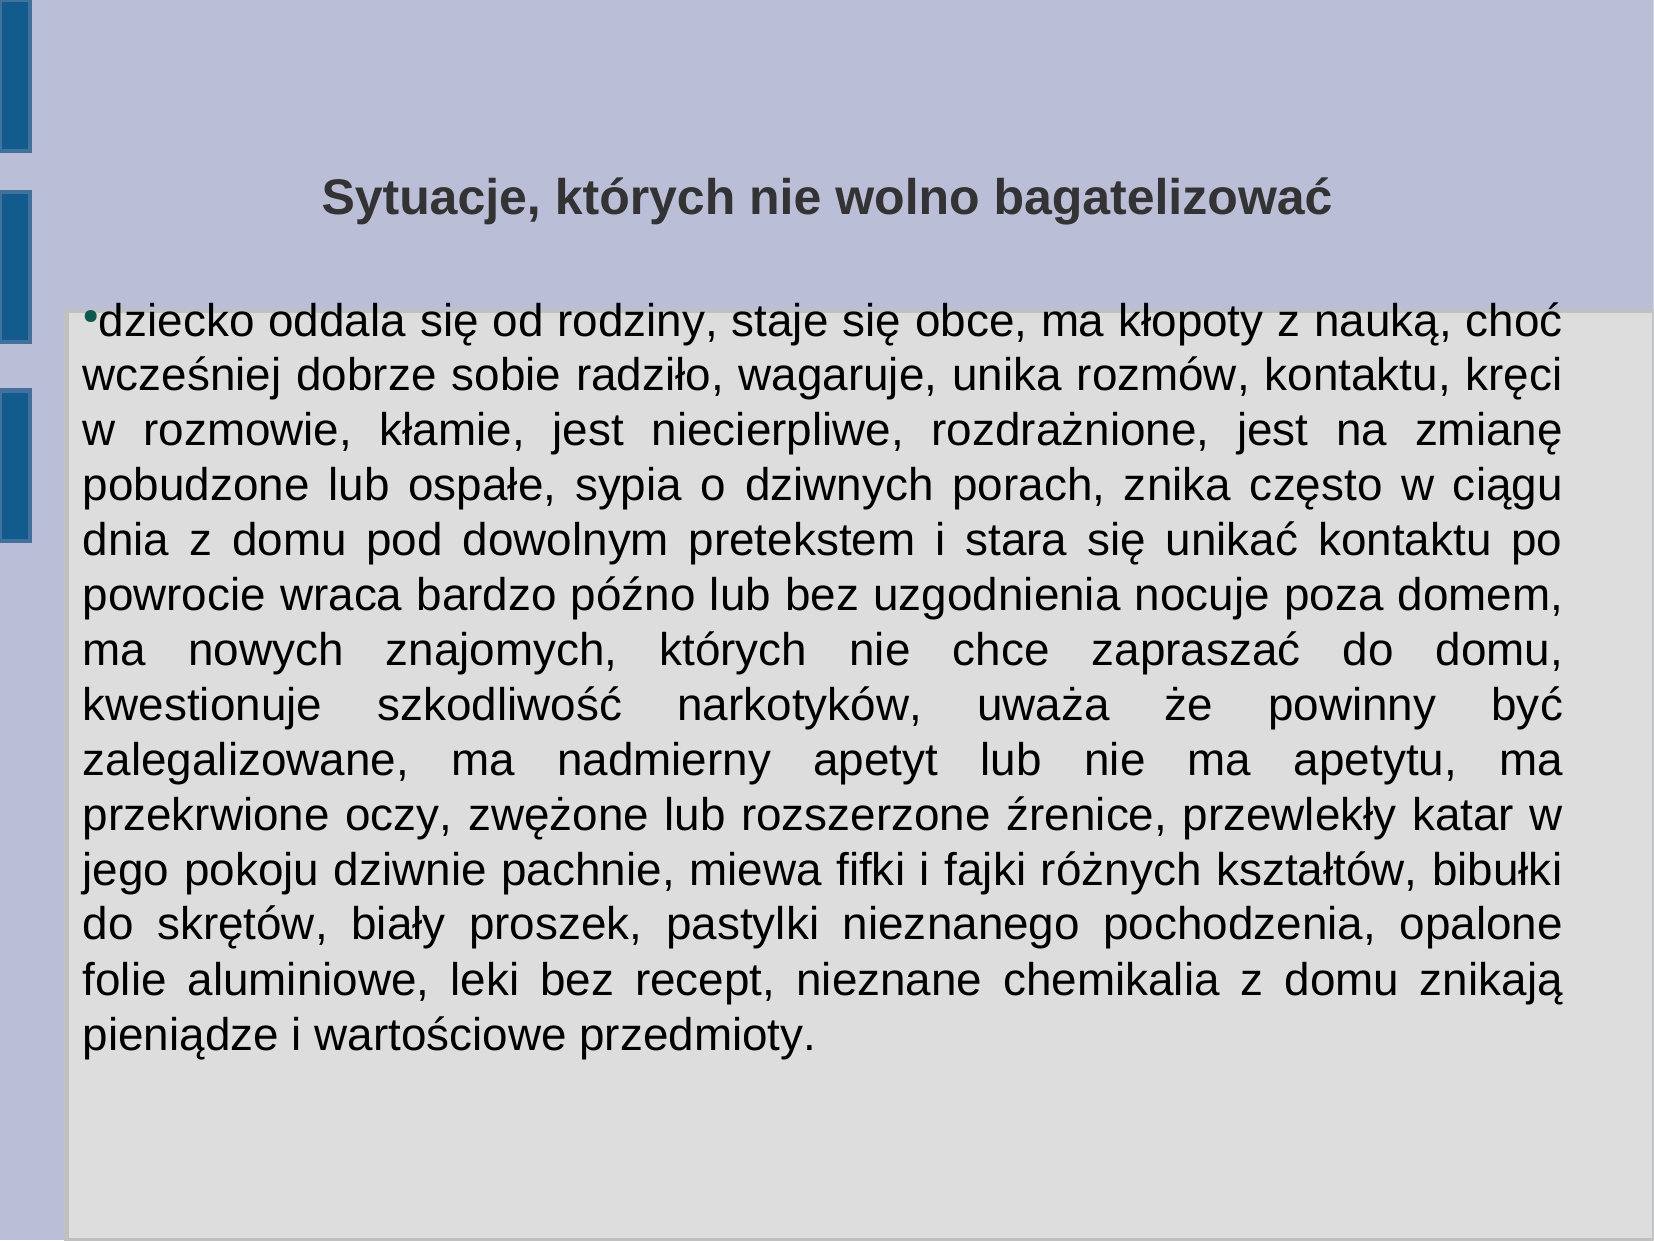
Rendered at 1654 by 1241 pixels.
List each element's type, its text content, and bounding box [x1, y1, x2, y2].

title Sytuacje, których nie wolno bagatelizować [121, 91, 1534, 290]
list dziecko oddala się od rodziny, staje się obce, ma kłopoty z nauką, choć wcześniej dobrze sobie radziło, wagaruje, unika rozmów, kontaktu, kręci w rozmowie, kłamie, jest niecierpliwe, rozdrażnione, jest na zmianę pobudzone lub ospałe, sypia o dziwnych porach, znika często w ciągu dnia z domu pod dowolnym pretekstem i stara się unikać kontaktu po powrocie wraca bardzo późno lub bez uzgodnienia nocuje poza domem, ma nowych znajomych, których nie chce zapraszać do domu, kwestionuje szkodliwość narkotyków, uważa że powinny być zalegalizowane, ma nadmierny apetyt lub nie ma apetytu, ma przekrwione oczy, zwężone lub rozszerzone źrenice, przewlekły katar w jego pokoju dziwnie pachnie, miewa fifki i fajki różnych kształtów, bibułki do skrętów, biały proszek, pastylki nieznanego pochodzenia, opalone folie aluminiowe, leki bez recept, nieznane chemikalia z domu znikają pieniądze i wartościowe przedmioty. [82, 290, 1571, 1241]
